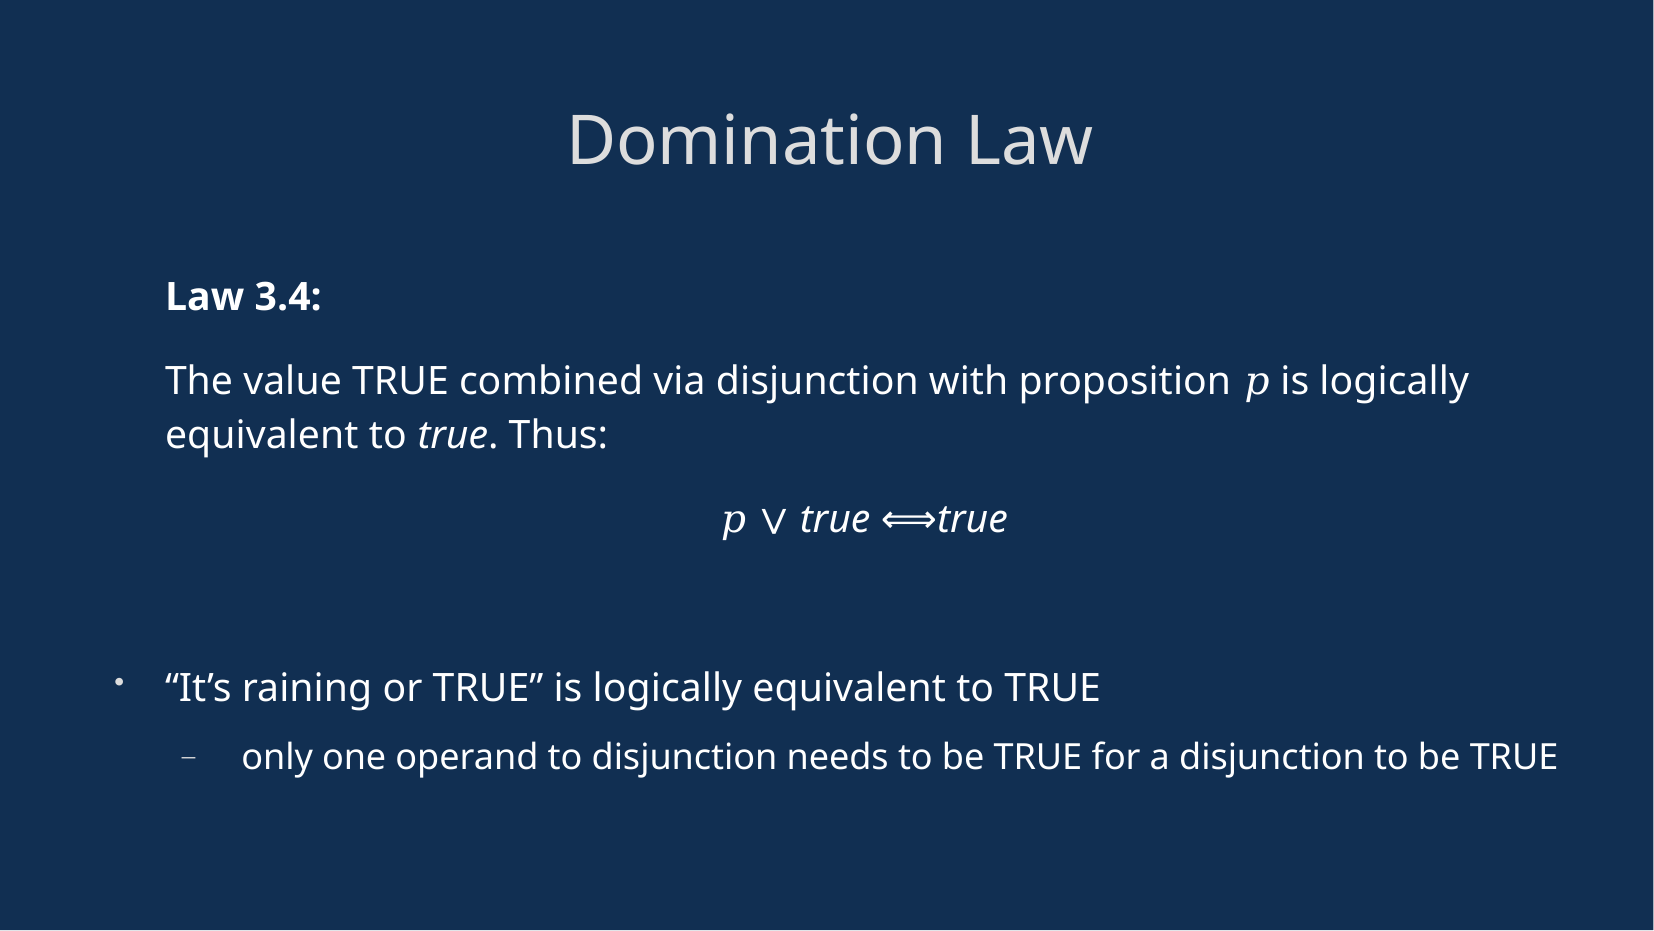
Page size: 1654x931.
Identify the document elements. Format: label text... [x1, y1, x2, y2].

title Domination Law [97, 56, 1563, 220]
list Law 3.4: The value TRUE combined via disjunction with proposition 𝑝 is logically equivalent to true. Thus: 𝑝 ∨ true ⟺true “It’s raining or TRUE” is logically equivalent to TRUE only one operand to disjunction needs to be TRUE for a disjunction to be TRUE [97, 268, 1563, 806]
